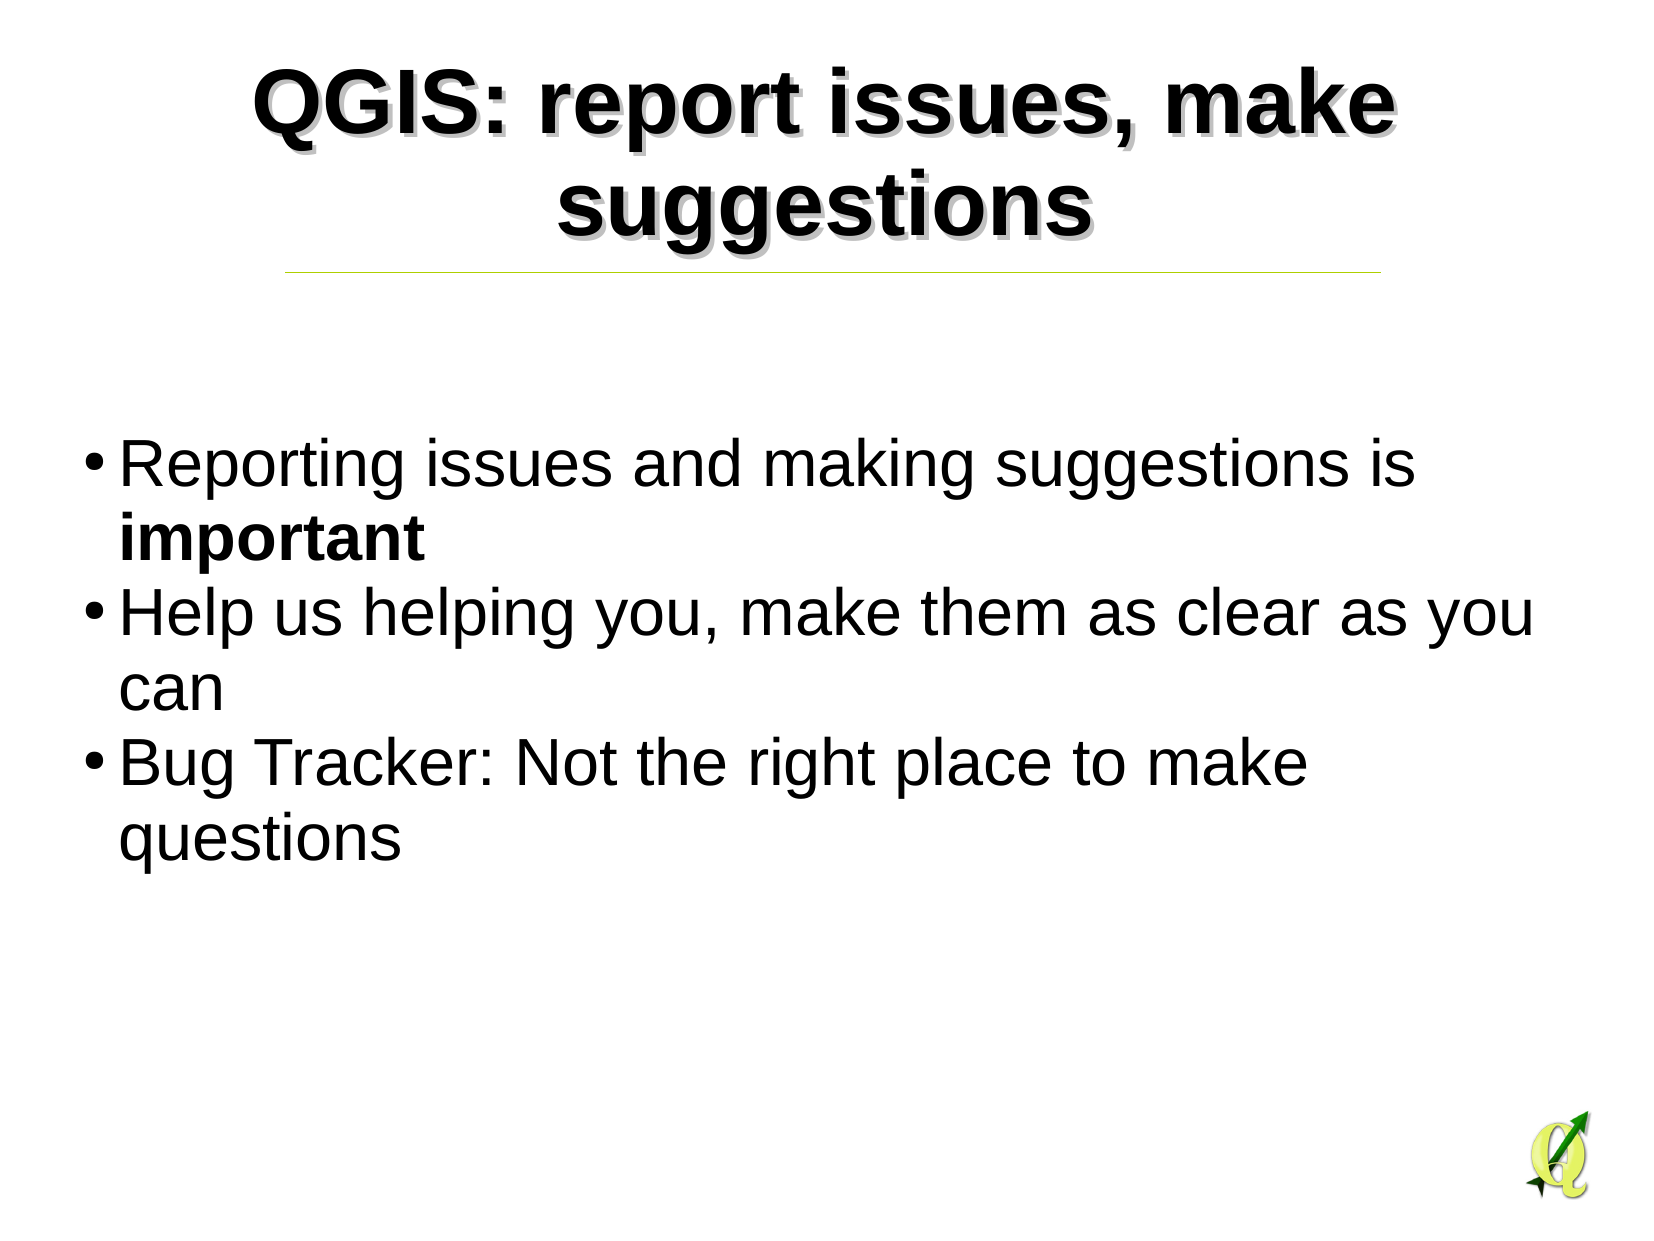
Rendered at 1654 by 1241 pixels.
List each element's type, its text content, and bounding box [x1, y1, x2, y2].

text_box Reporting issues and making suggestions is important Help us helping you, make them as clear as you can Bug Tracker: Not the right place to make questions [82, 290, 1571, 1010]
picture [1500, 1109, 1621, 1201]
title QGIS: report issues, make suggestions [15, 49, 1636, 257]
